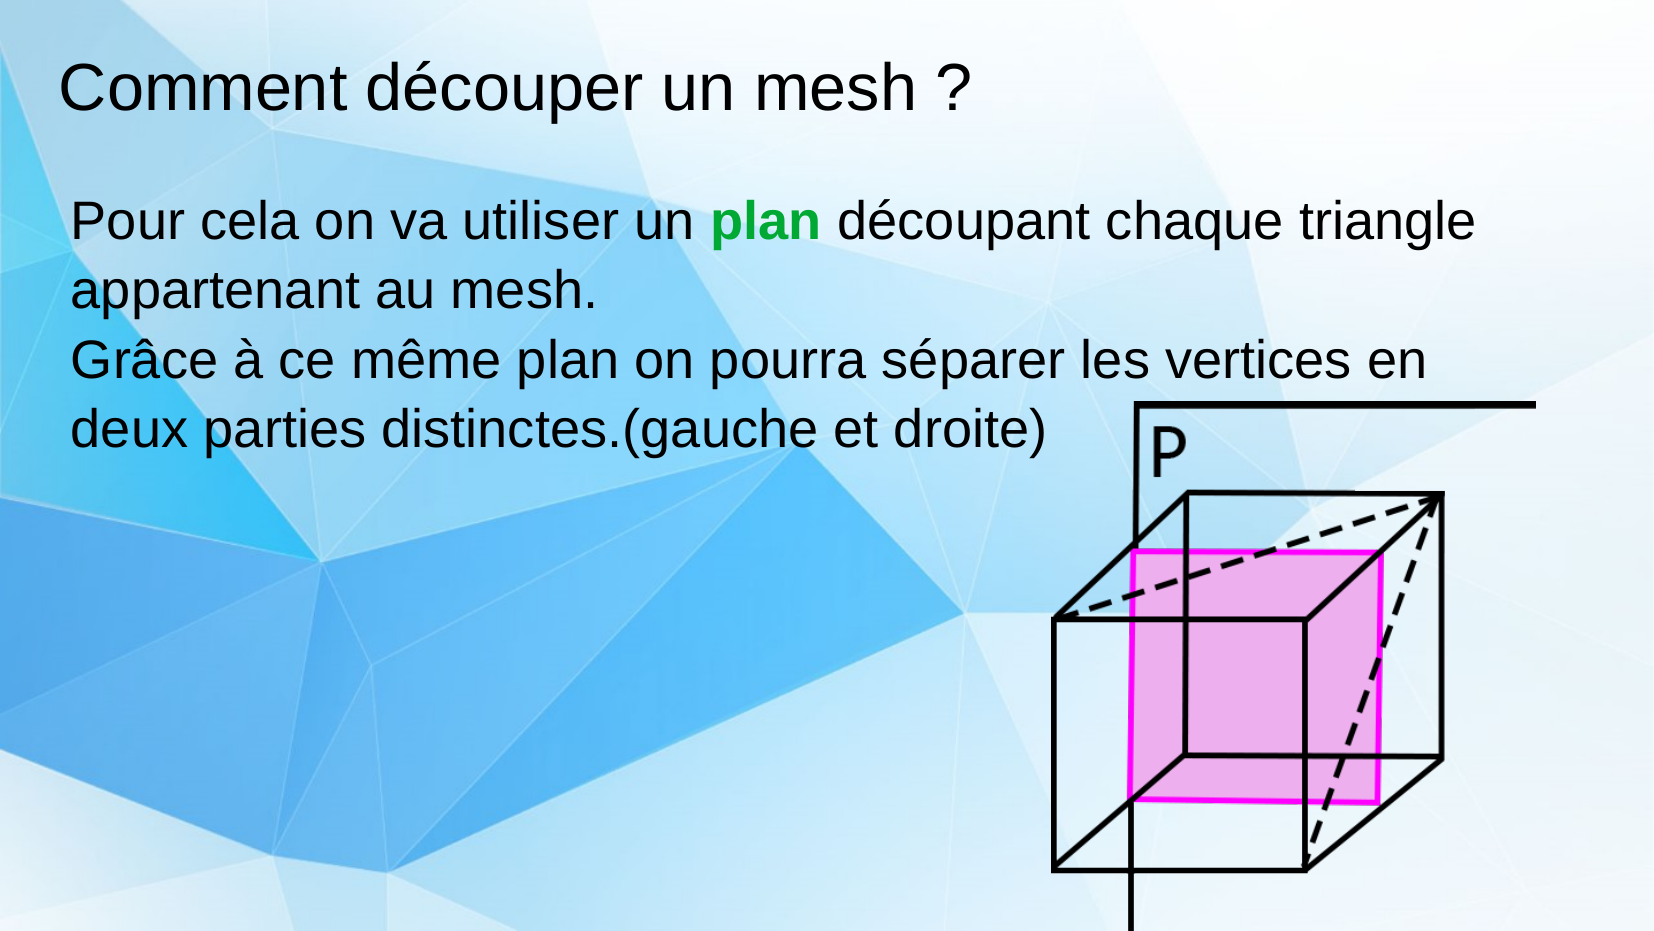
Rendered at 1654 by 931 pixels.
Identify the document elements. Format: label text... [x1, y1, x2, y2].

list Pour cela on va utiliser un plan découpant chaque triangle appartenant au mesh. Grâce à ce même plan on pourra séparer les vertices en deux parties distinctes.(gauche et droite) [0, 181, 1489, 721]
title Comment découper un mesh ? [0, 0, 1489, 156]
picture [0, 0, 1654, 931]
